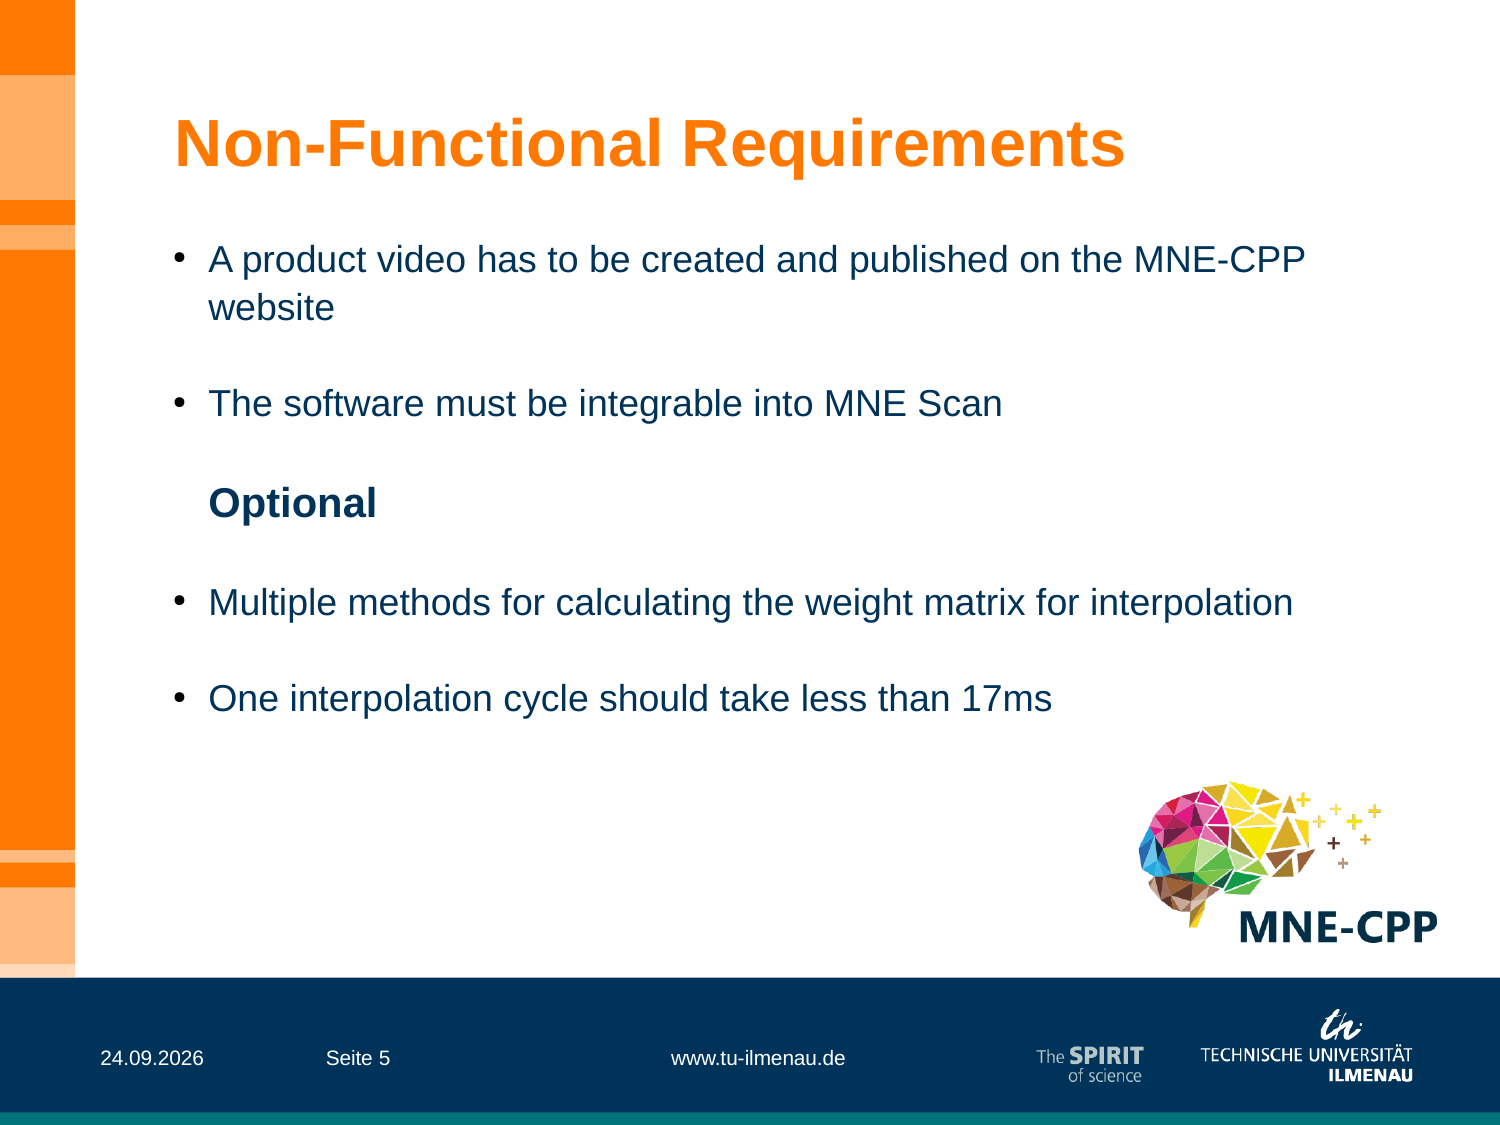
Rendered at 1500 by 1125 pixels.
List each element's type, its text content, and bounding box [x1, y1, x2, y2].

text_box Non-Functional Requirements [174, 99, 1413, 188]
slide_number Seite <Foliennummer> [289, 1037, 427, 1088]
text_box A product video has to be created and published on the MNE-CPP website The software must be integrable into MNE Scan Optional Multiple methods for calculating the weight matrix for interpolation One interpolation cycle should take less than 17ms [158, 224, 1394, 724]
picture [1074, 755, 1500, 969]
picture [1200, 1009, 1413, 1082]
footer www.tu-ilmenau.de [644, 1037, 858, 1088]
picture [1033, 1040, 1147, 1085]
slide_number 03.05.2017 [100, 1037, 276, 1088]
